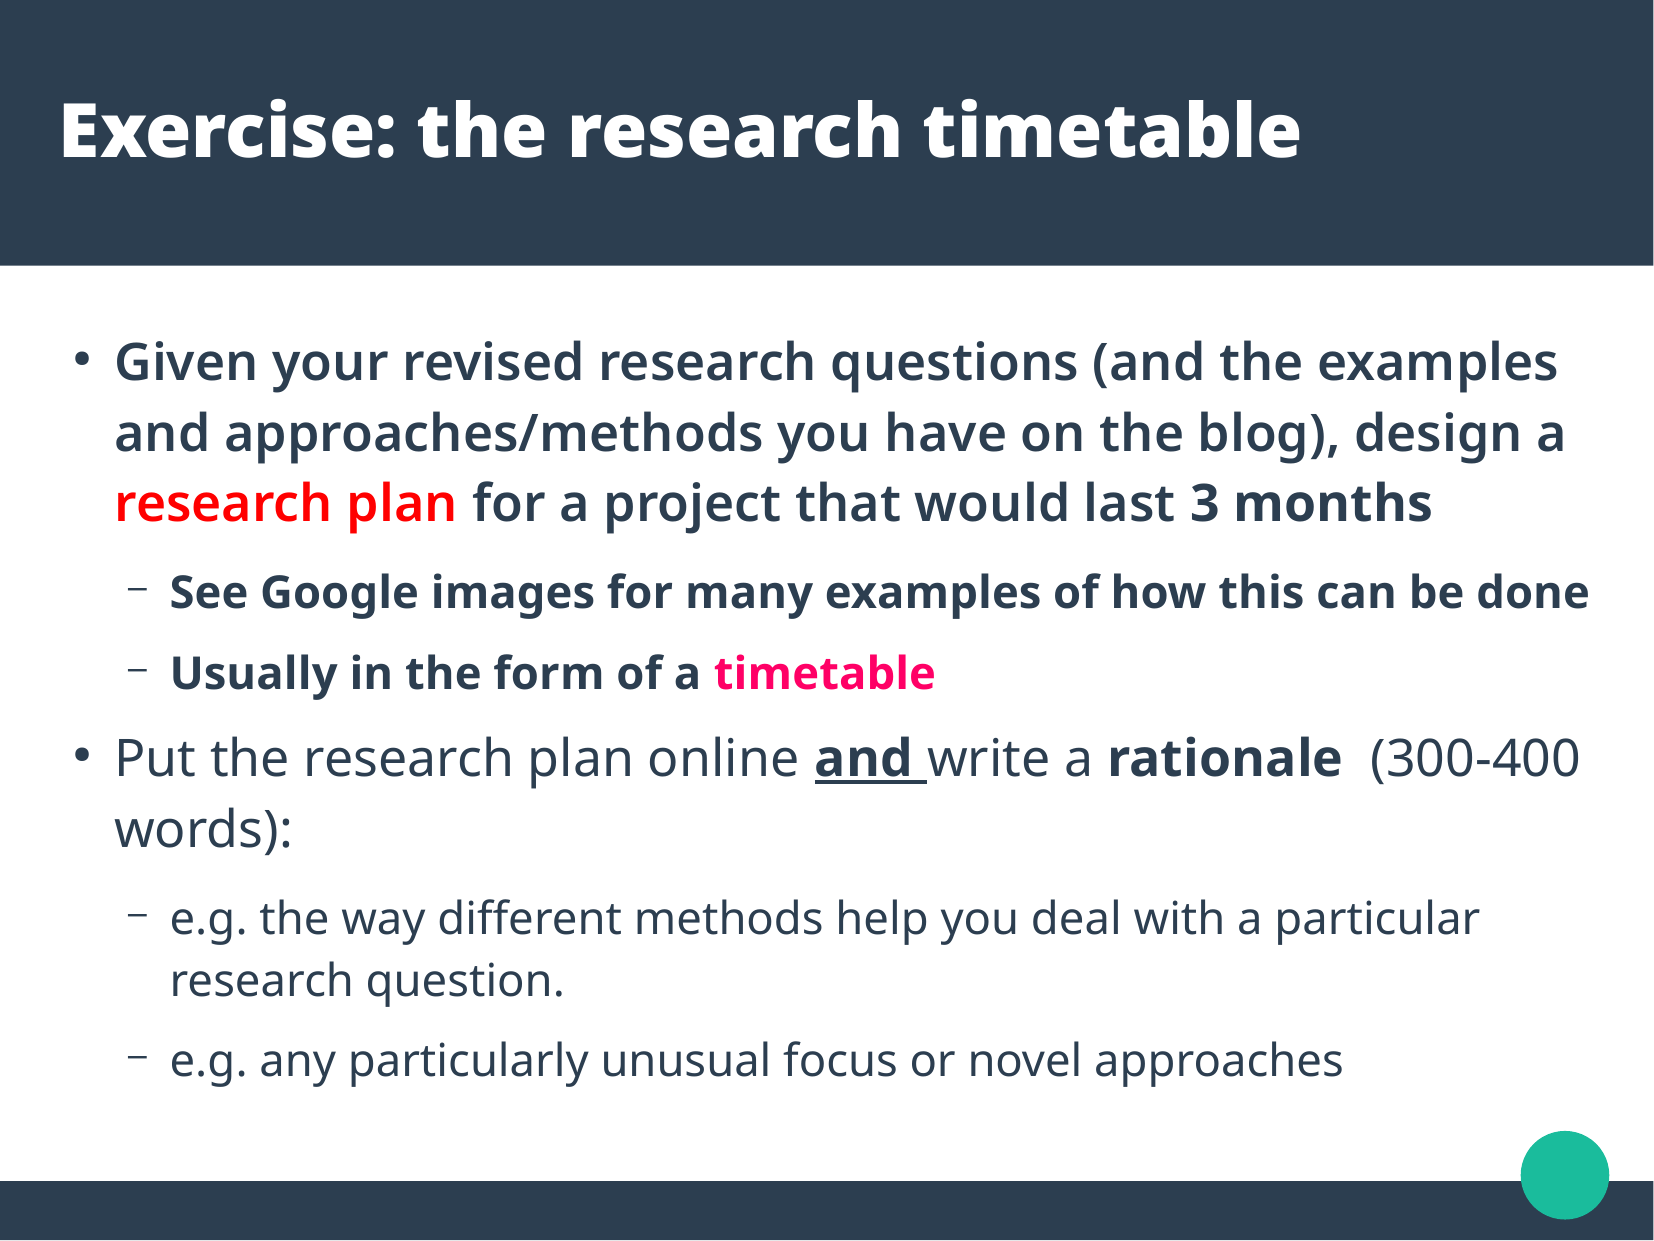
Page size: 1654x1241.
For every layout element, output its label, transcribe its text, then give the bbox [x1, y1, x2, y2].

list Given your revised research questions (and the examples and approaches/methods you have on the blog), design a research plan for a project that would last 3 months See Google images for many examples of how this can be done Usually in the form of a timetable Put the research plan online and write a rationale (300-400 words): e.g. the way different methods help you deal with a particular research question. e.g. any particularly unusual focus or novel approaches [59, 324, 1595, 1152]
title Exercise: the research timetable [59, 49, 1595, 207]
